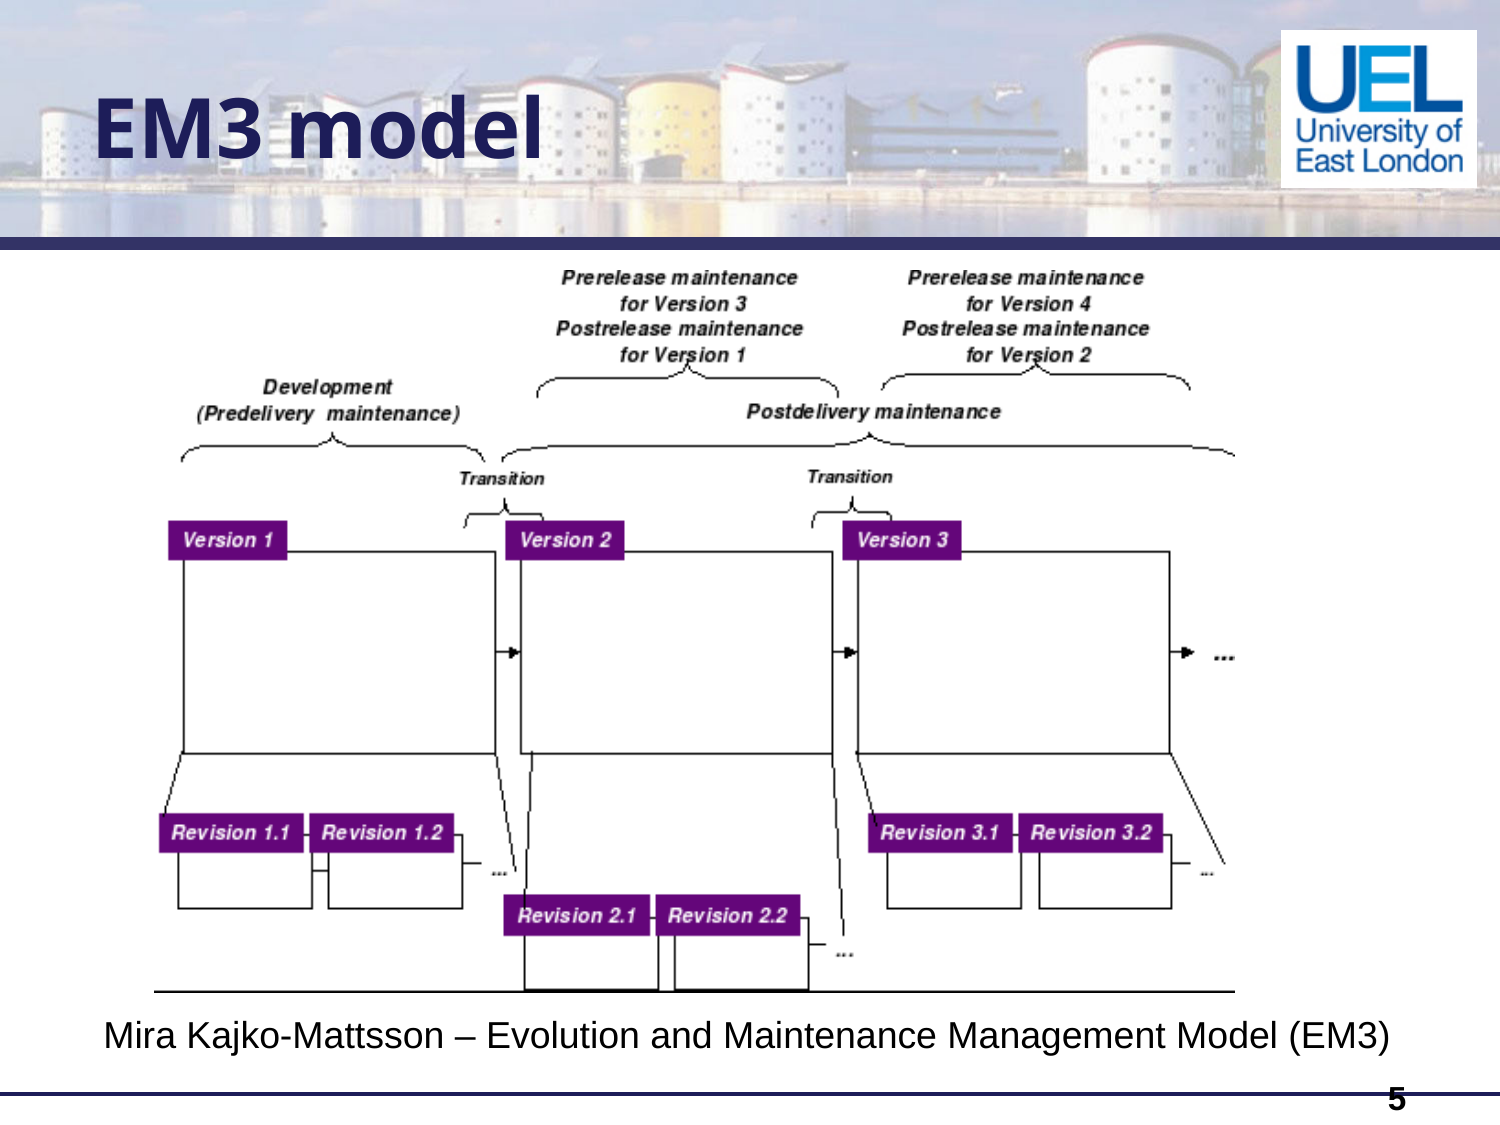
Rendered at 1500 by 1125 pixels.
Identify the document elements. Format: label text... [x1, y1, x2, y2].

title EM3 model [76, 17, 1247, 234]
text_box Mira Kajko-Mattsson – Evolution and Maintenance Management Model (EM3) [88, 1003, 1403, 1064]
text_box <number> [1373, 1069, 1500, 1125]
picture [0, 0, 1500, 237]
picture [154, 270, 1235, 993]
